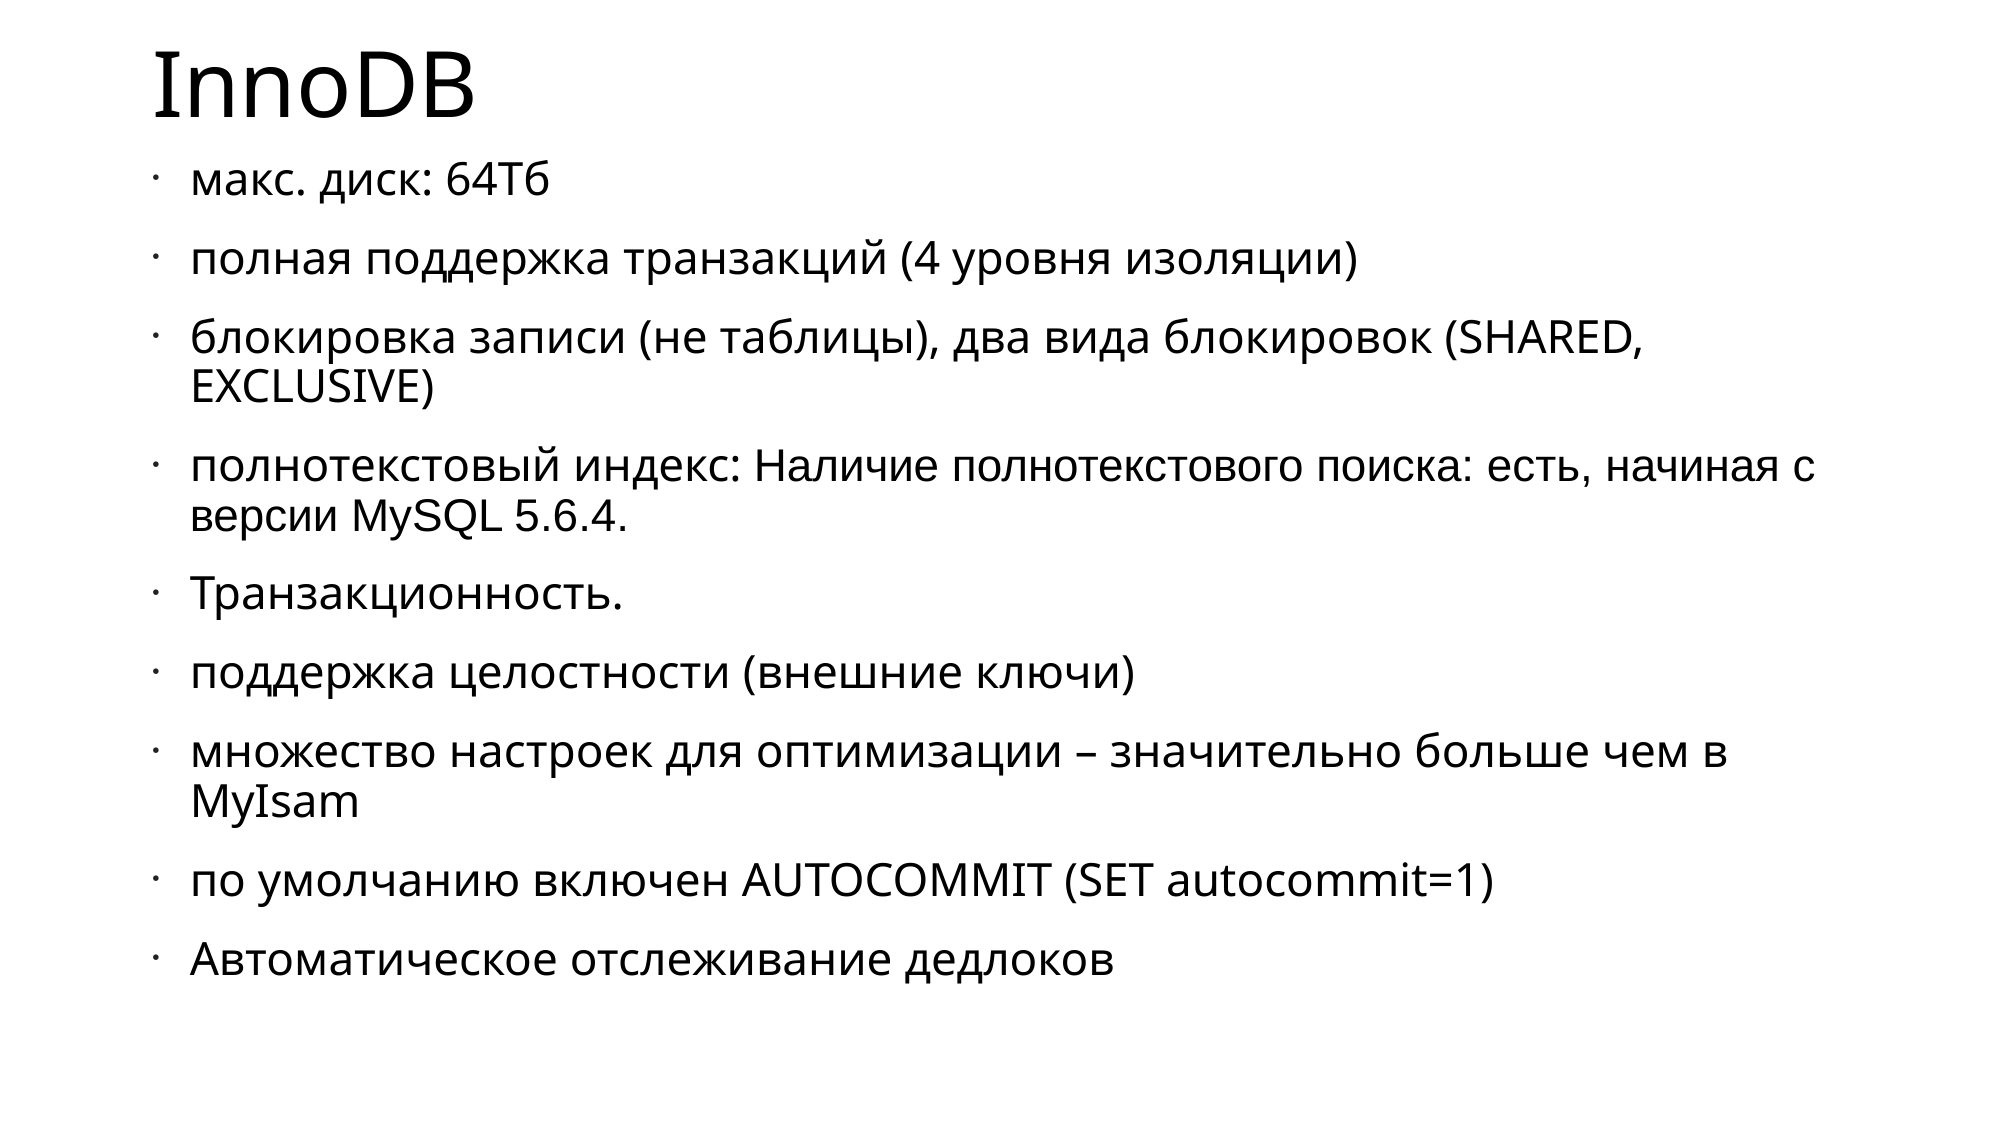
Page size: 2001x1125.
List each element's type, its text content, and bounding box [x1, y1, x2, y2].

title InnoDB [137, 30, 590, 148]
list макс. диск: 64Тб полная поддержка транзакций (4 уровня изоляции) блокировка записи (не таблицы), два вида блокировок (SHARED, EXCLUSIVE) полнотекстовый индекс: Наличие полнотекстового поиска: есть, начиная с версии MySQL 5.6.4. Транзакционность. поддержка целостности (внешние ключи) множество настроек для оптимизации – значительно больше чем в MyIsam по умолчанию включен AUTOCOMMIT (SET autocommit=1) Автоматическое отслеживание дедлоков [137, 148, 1863, 1095]
